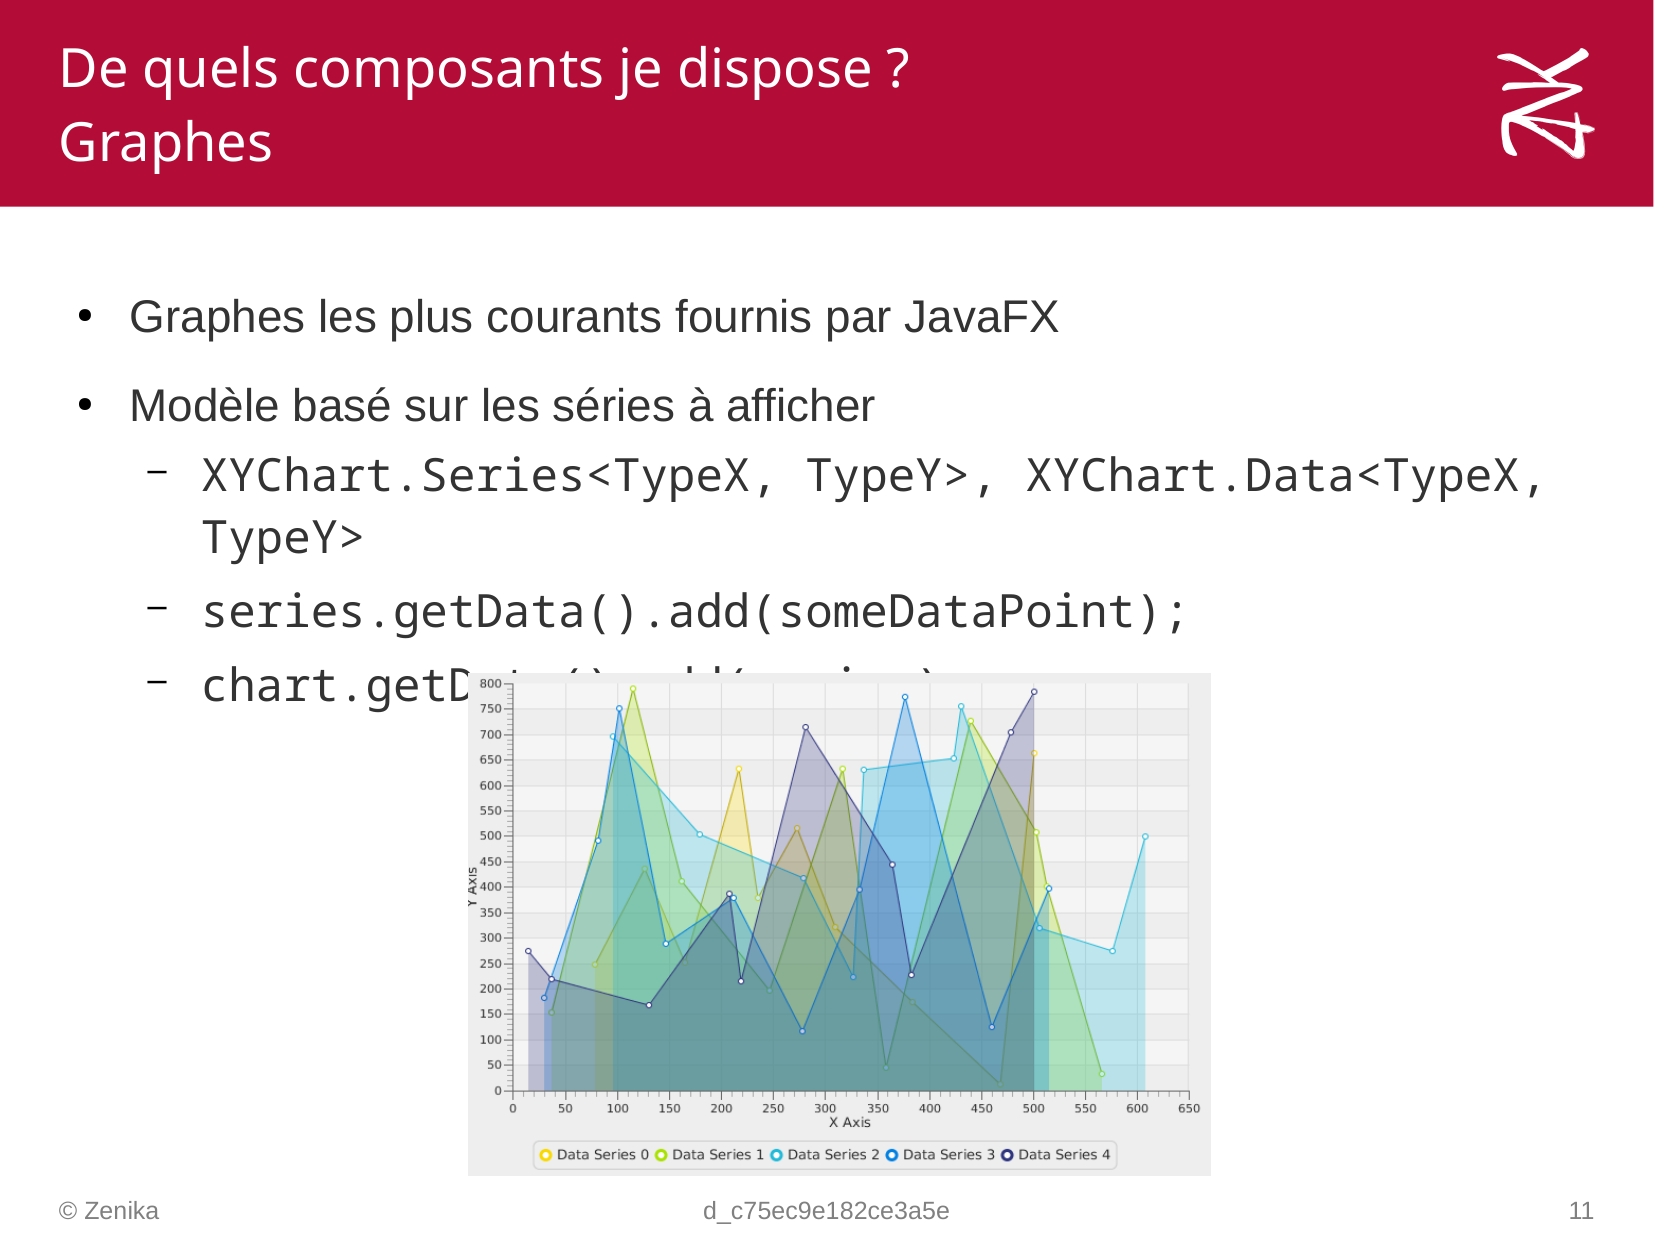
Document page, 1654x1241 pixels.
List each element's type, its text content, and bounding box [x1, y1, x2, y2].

picture [468, 673, 1211, 1176]
title De quels composants je dispose ? Graphes [59, 29, 1595, 178]
list Graphes les plus courants fournis par JavaFX Modèle basé sur les séries à afficher XYChart.Series<TypeX, TypeY>, XYChart.Data<TypeX, TypeY> series.getData().add(someDataPoint); chart.getData().add(series); [59, 265, 1595, 1182]
